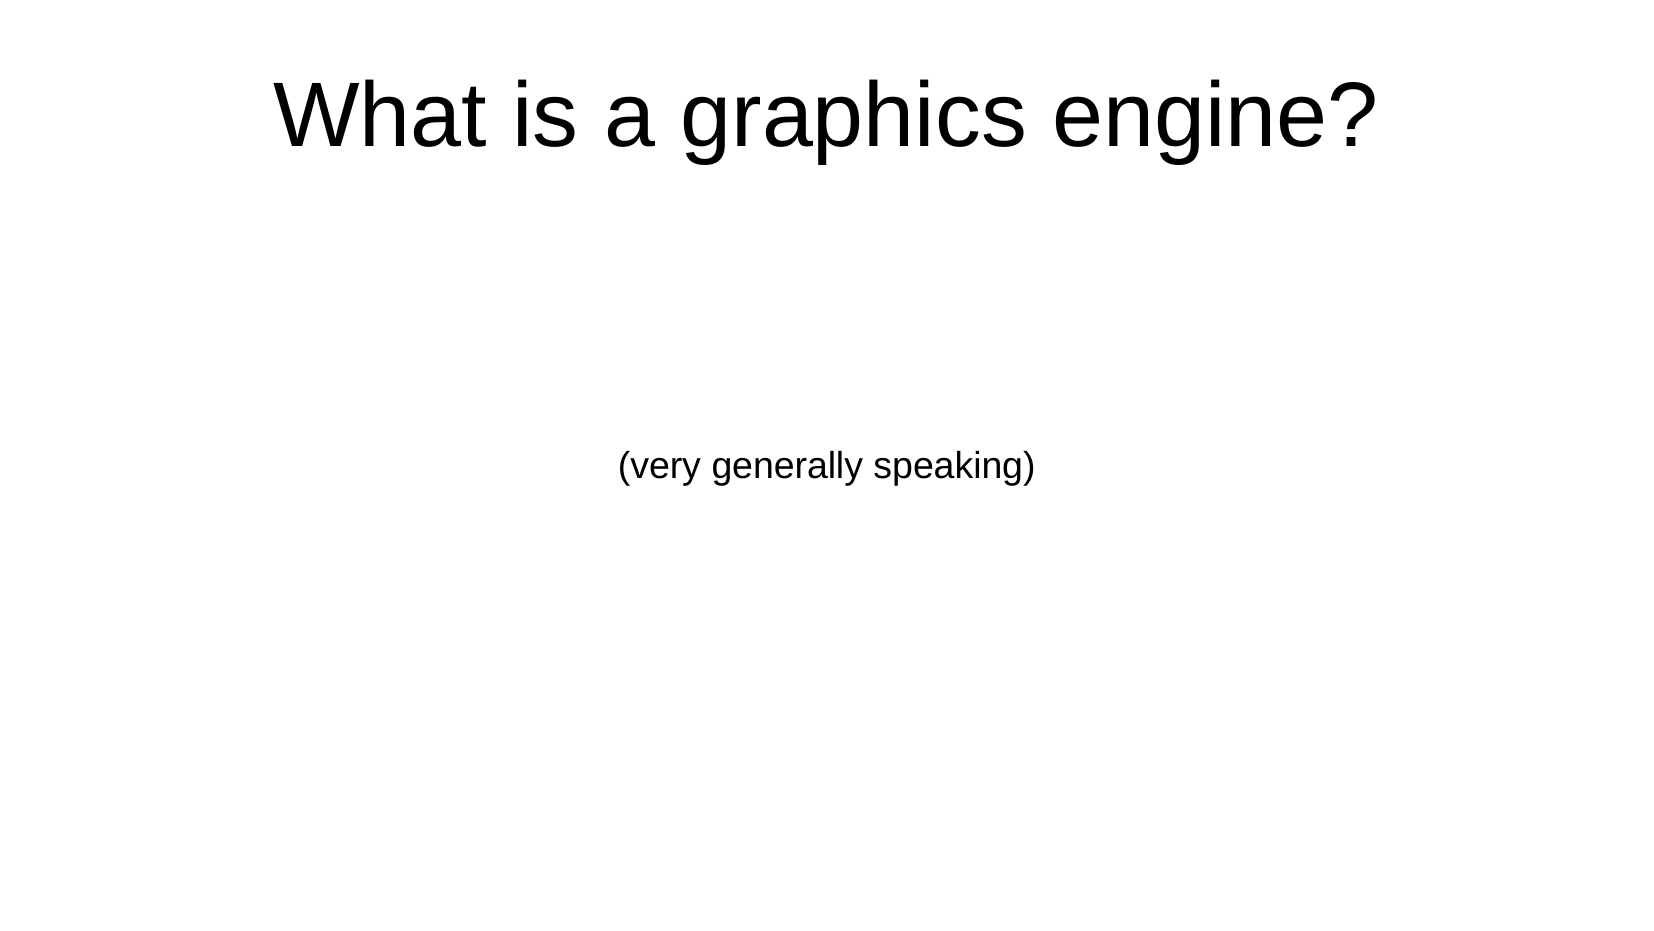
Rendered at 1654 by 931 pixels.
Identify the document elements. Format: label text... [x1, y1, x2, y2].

text_box (very generally speaking) [0, 0, 1654, 931]
